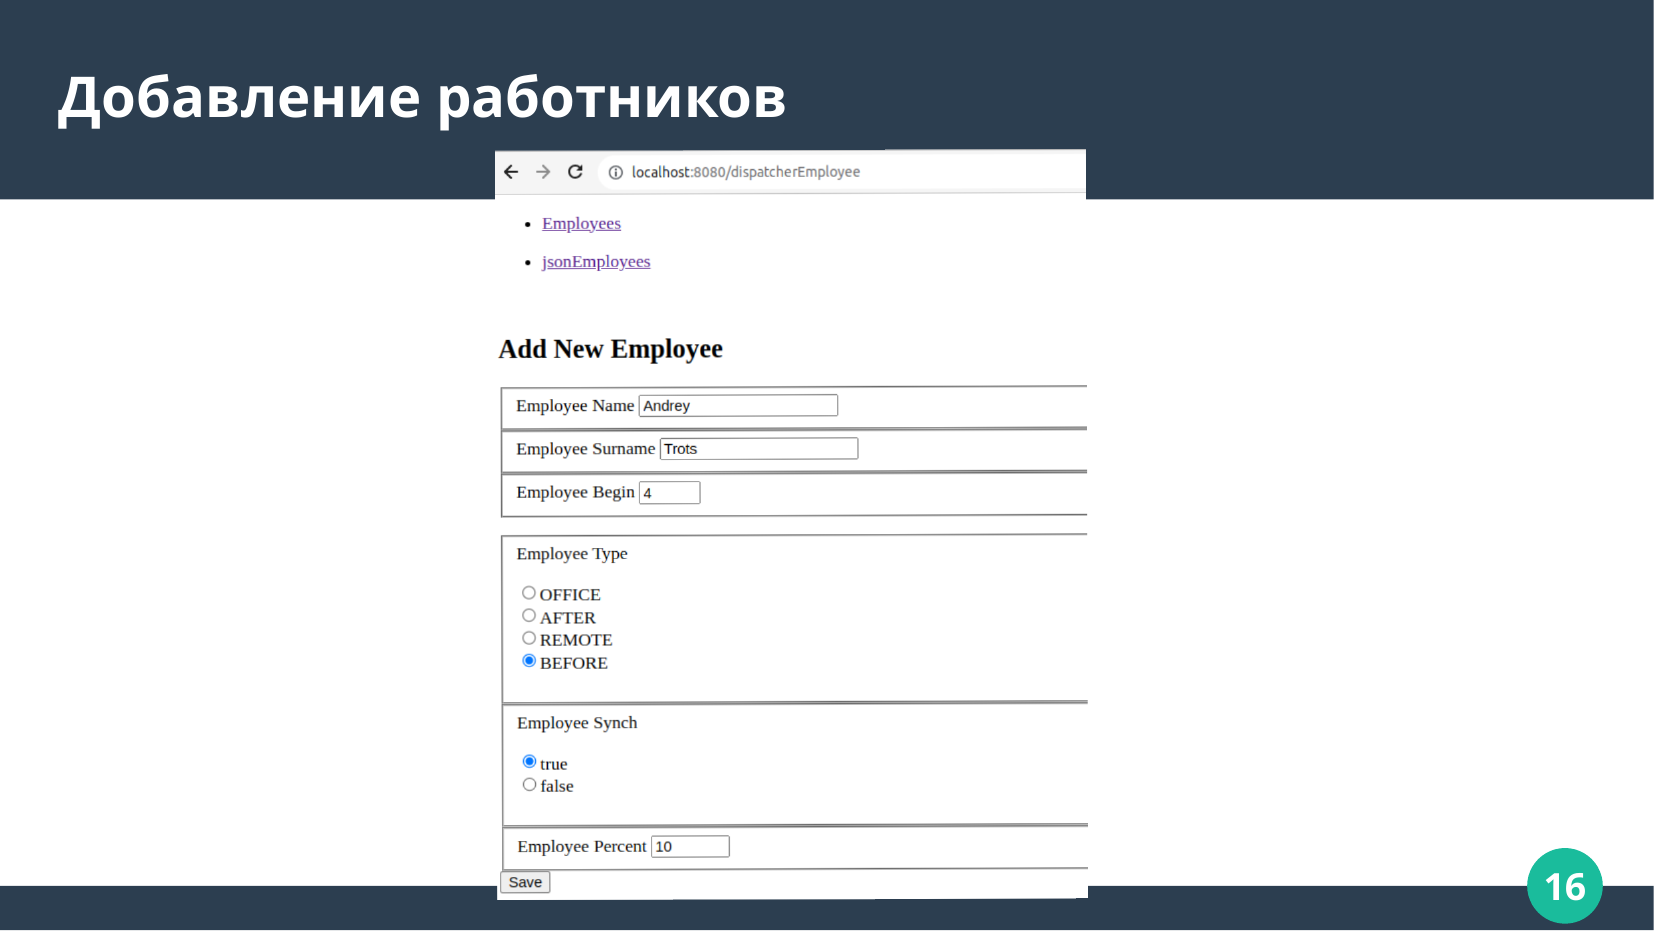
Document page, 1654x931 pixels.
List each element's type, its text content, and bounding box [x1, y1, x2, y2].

picture [494, 148, 1088, 901]
title Добавление работников [59, 37, 1595, 155]
